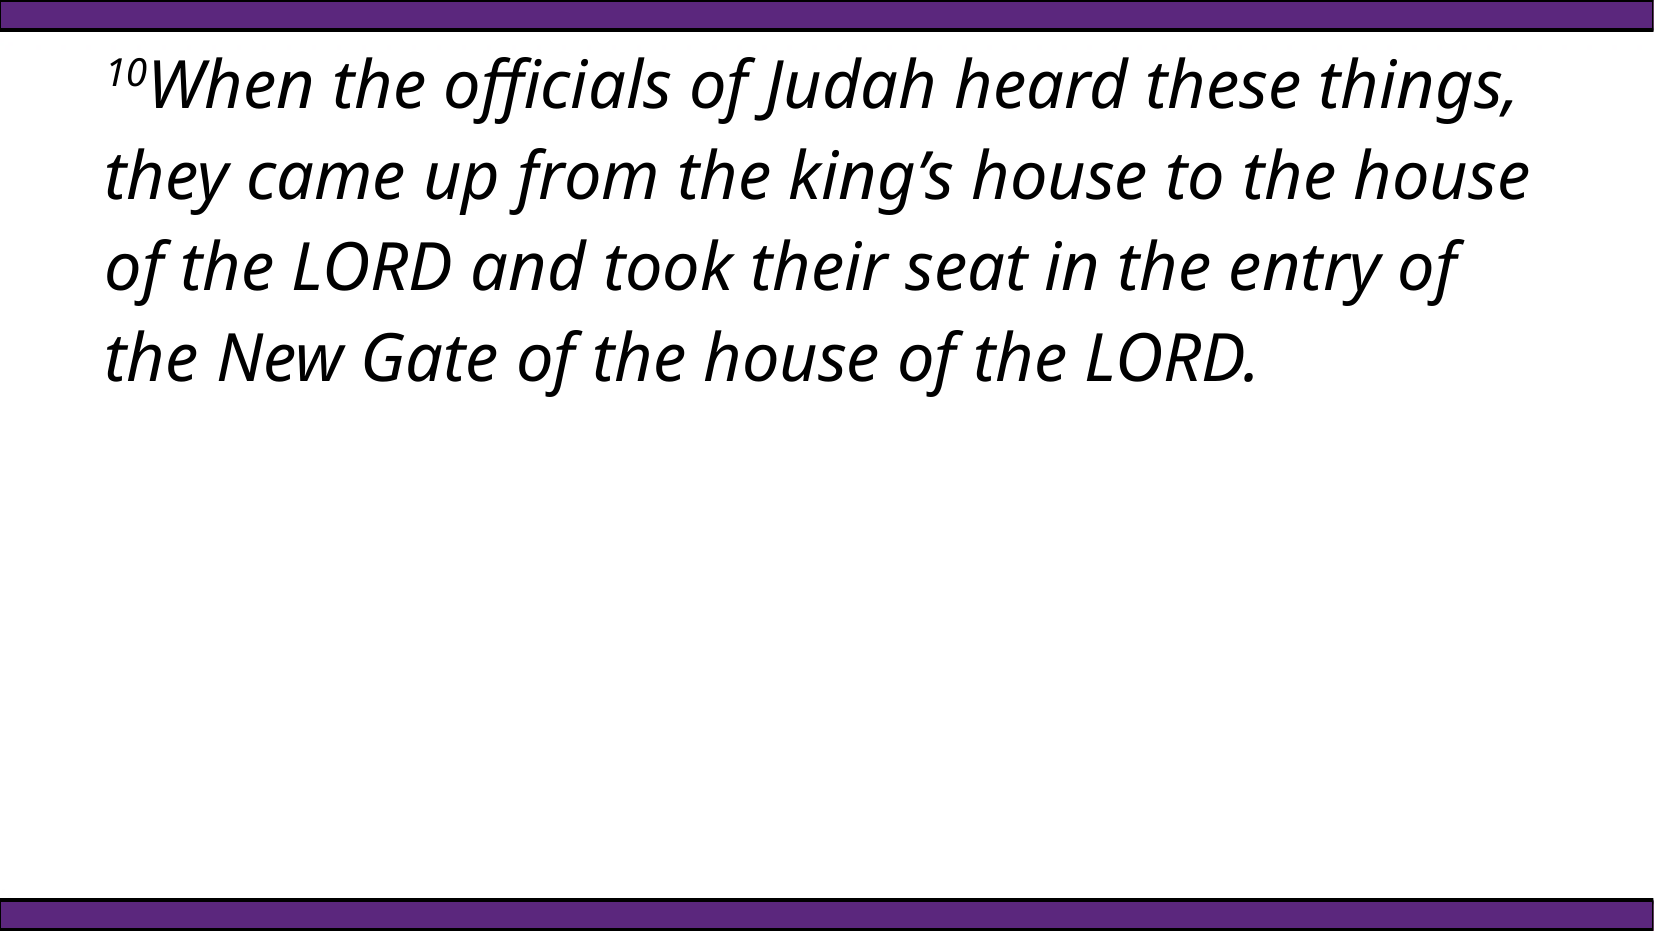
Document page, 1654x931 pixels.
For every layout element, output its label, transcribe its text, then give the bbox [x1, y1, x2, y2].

picture [0, 31, 1654, 900]
text_box [0, 0, 1654, 31]
text_box 10When the officials of Judah heard these things, they came up from the king’s house to the house of the LORD and took their seat in the entry of the New Gate of the house of the LORD. [90, 30, 1576, 400]
text_box [0, 900, 1654, 931]
